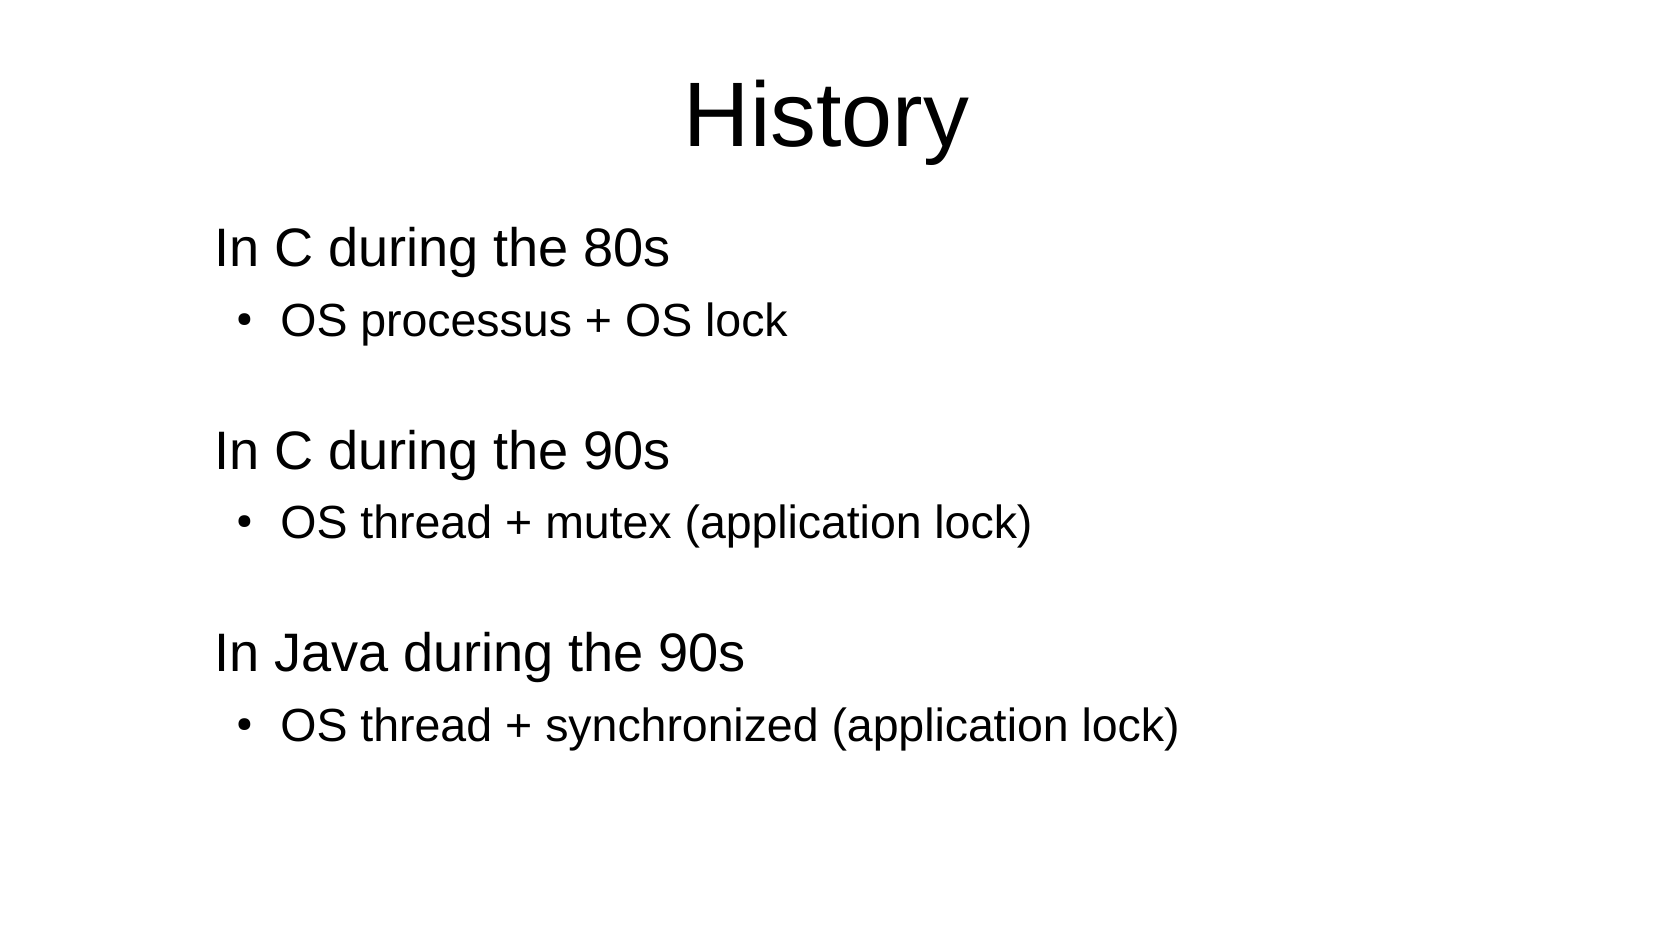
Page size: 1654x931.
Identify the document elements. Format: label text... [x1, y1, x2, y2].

list In C during the 80s OS processus + OS lock In C during the 90s OS thread + mutex (application lock) In Java during the 90s OS thread + synchronized (application lock) [82, 217, 1571, 758]
title History [82, 37, 1571, 193]
